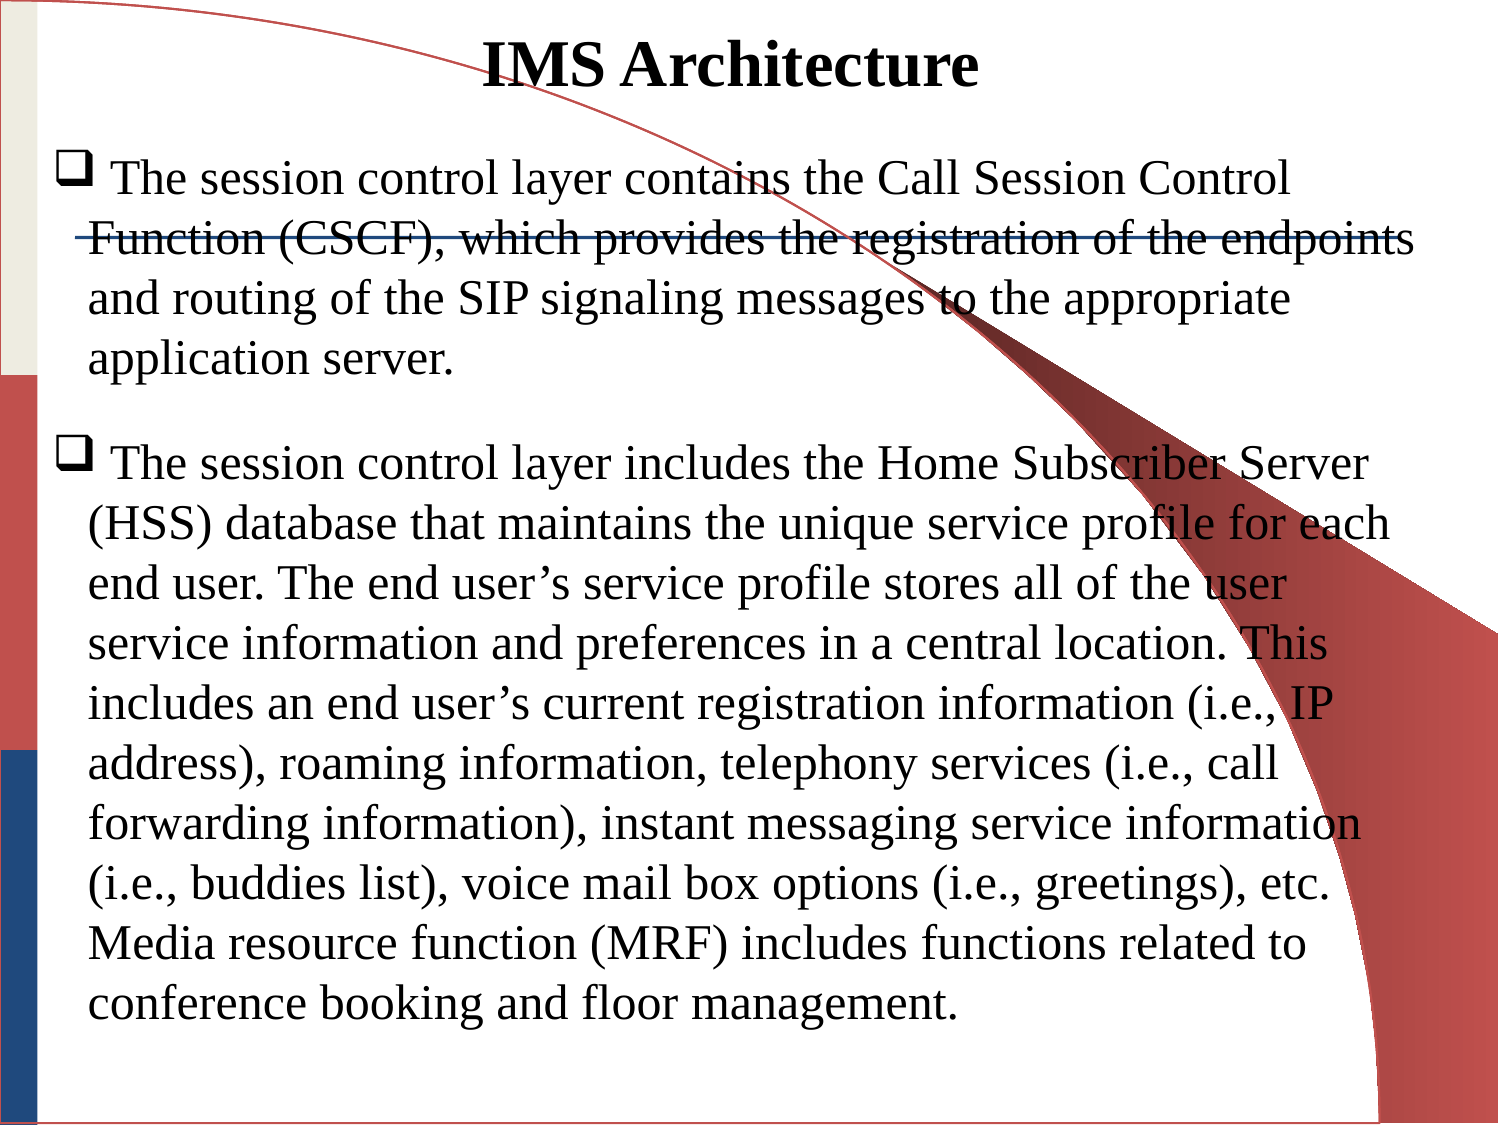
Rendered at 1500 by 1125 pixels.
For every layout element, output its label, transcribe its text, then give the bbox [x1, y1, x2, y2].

text_box IMS Architecture [62, 12, 1400, 108]
text_box The session control layer contains the Call Session Control Function (CSCF), which provides the registration of the endpoints and routing of the SIP signaling messages to the appropriate application server. The session control layer includes the Home Subscriber Server (HSS) database that maintains the unique service profile for each end user. The end user’s service profile stores all of the user service information and preferences in a central location. This includes an end user’s current registration information (i.e., IP address), roaming information, telephony services (i.e., call forwarding information), instant messaging service information (i.e., buddies list), voice mail box options (i.e., greetings), etc. Media resource function (MRF) includes functions related to conference booking and floor management. [37, 137, 1438, 1053]
